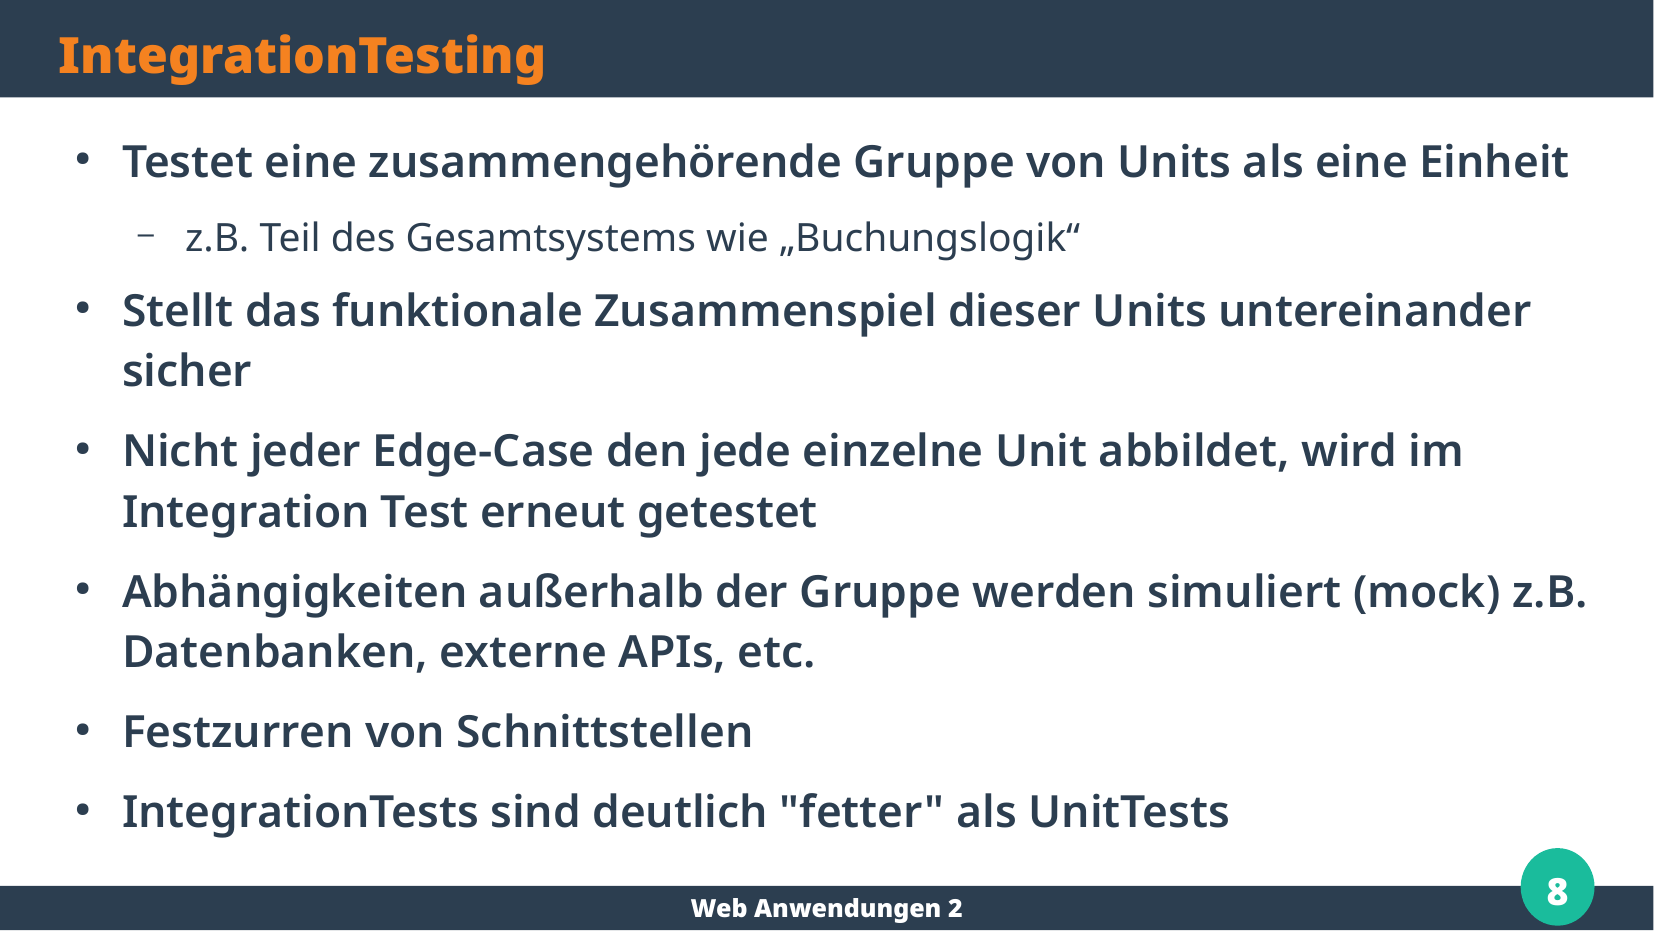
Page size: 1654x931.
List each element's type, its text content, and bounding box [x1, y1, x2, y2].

list Testet eine zusammengehörende Gruppe von Units als eine Einheit z.B. Teil des Gesamtsystems wie „Buchungslogik“ Stellt das funktionale Zusammenspiel dieser Units untereinander sicher Nicht jeder Edge-Case den jede einzelne Unit abbildet, wird im Integration Test erneut getestet Abhängigkeiten außerhalb der Gruppe werden simuliert (mock) z.B. Datenbanken, externe APIs, etc. Festzurren von Schnittstellen IntegrationTests sind deutlich "fetter" als UnitTests [59, 129, 1595, 864]
title IntegrationTesting [59, 8, 1595, 89]
